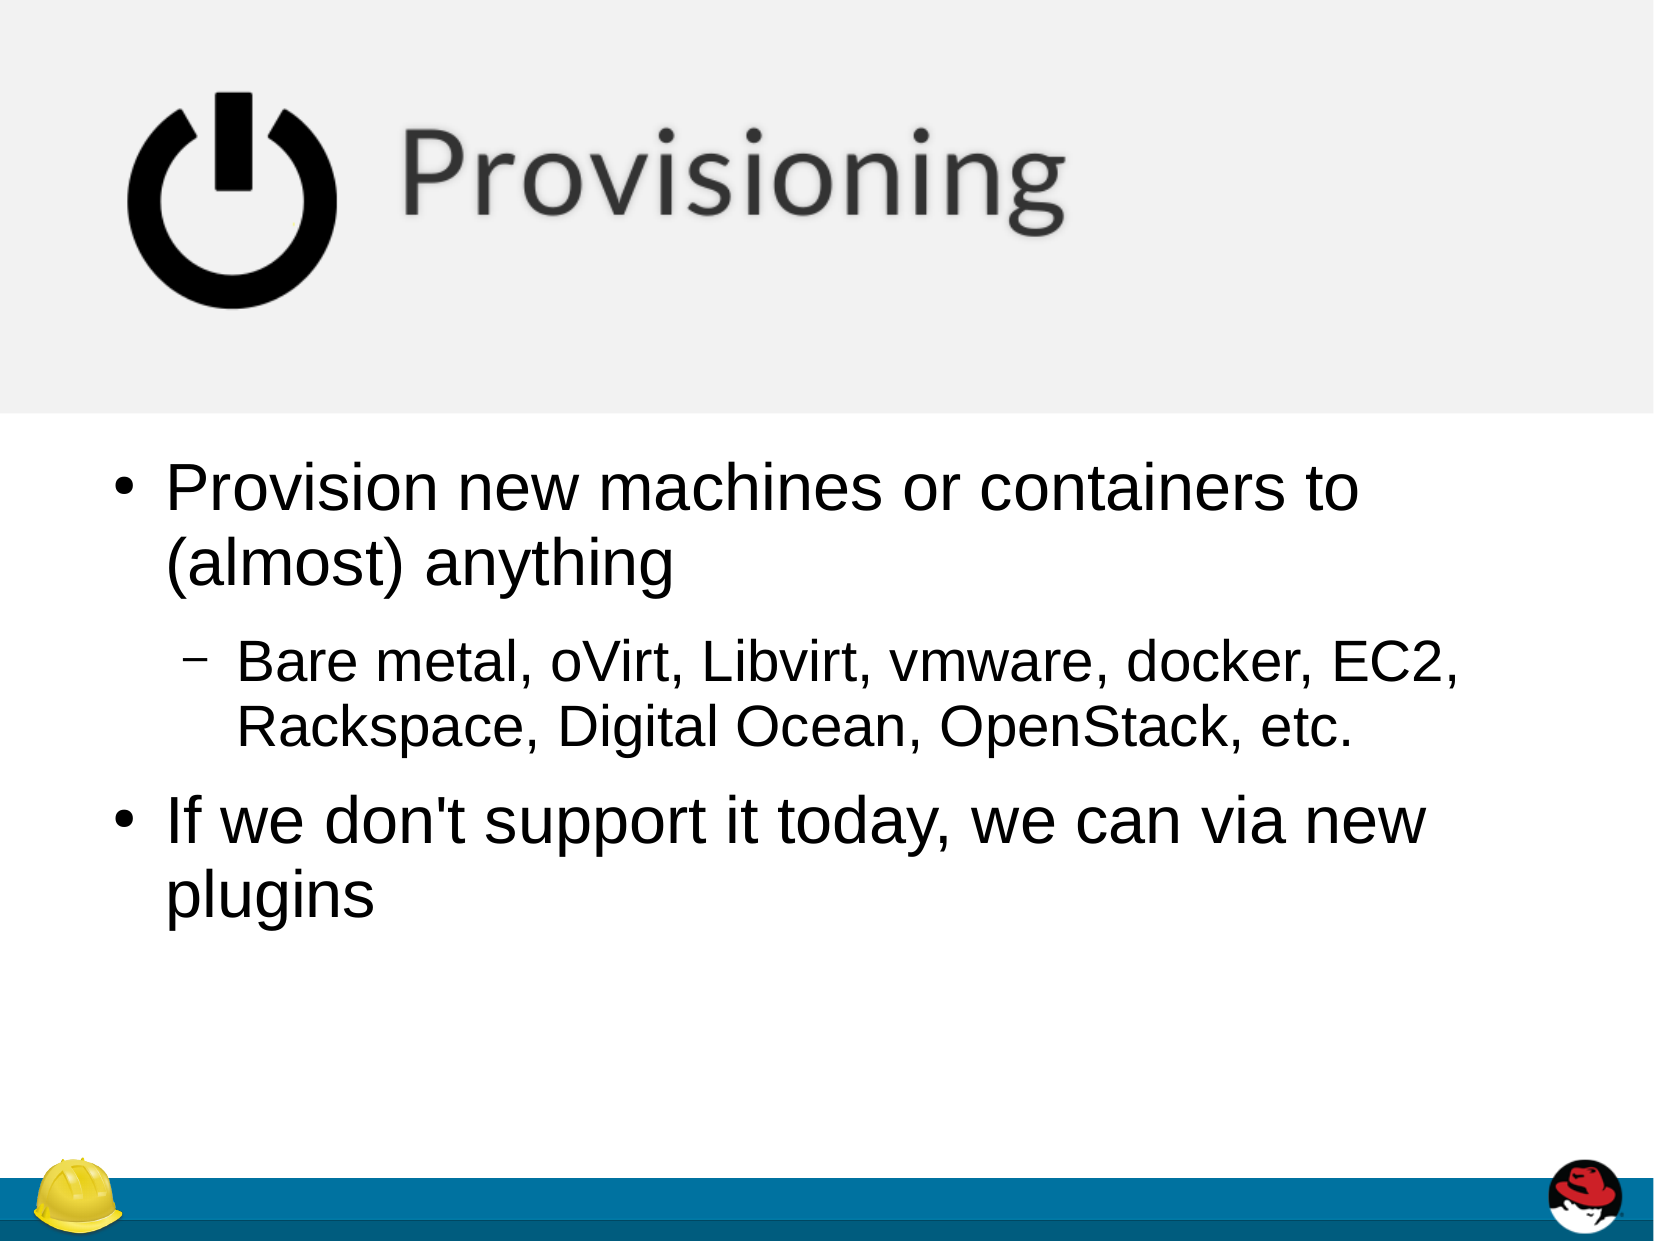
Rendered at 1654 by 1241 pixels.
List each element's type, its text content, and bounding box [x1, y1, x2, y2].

text_box [0, 0, 1654, 414]
picture [76, 35, 1335, 376]
list Provision new machines or containers to (almost) anything Bare metal, oVirt, Libvirt, vmware, docker, EC2, Rackspace, Digital Ocean, OpenStack, etc. If we don't support it today, we can via new plugins [94, 450, 1583, 934]
picture [1547, 1157, 1630, 1233]
picture [23, 1145, 130, 1235]
